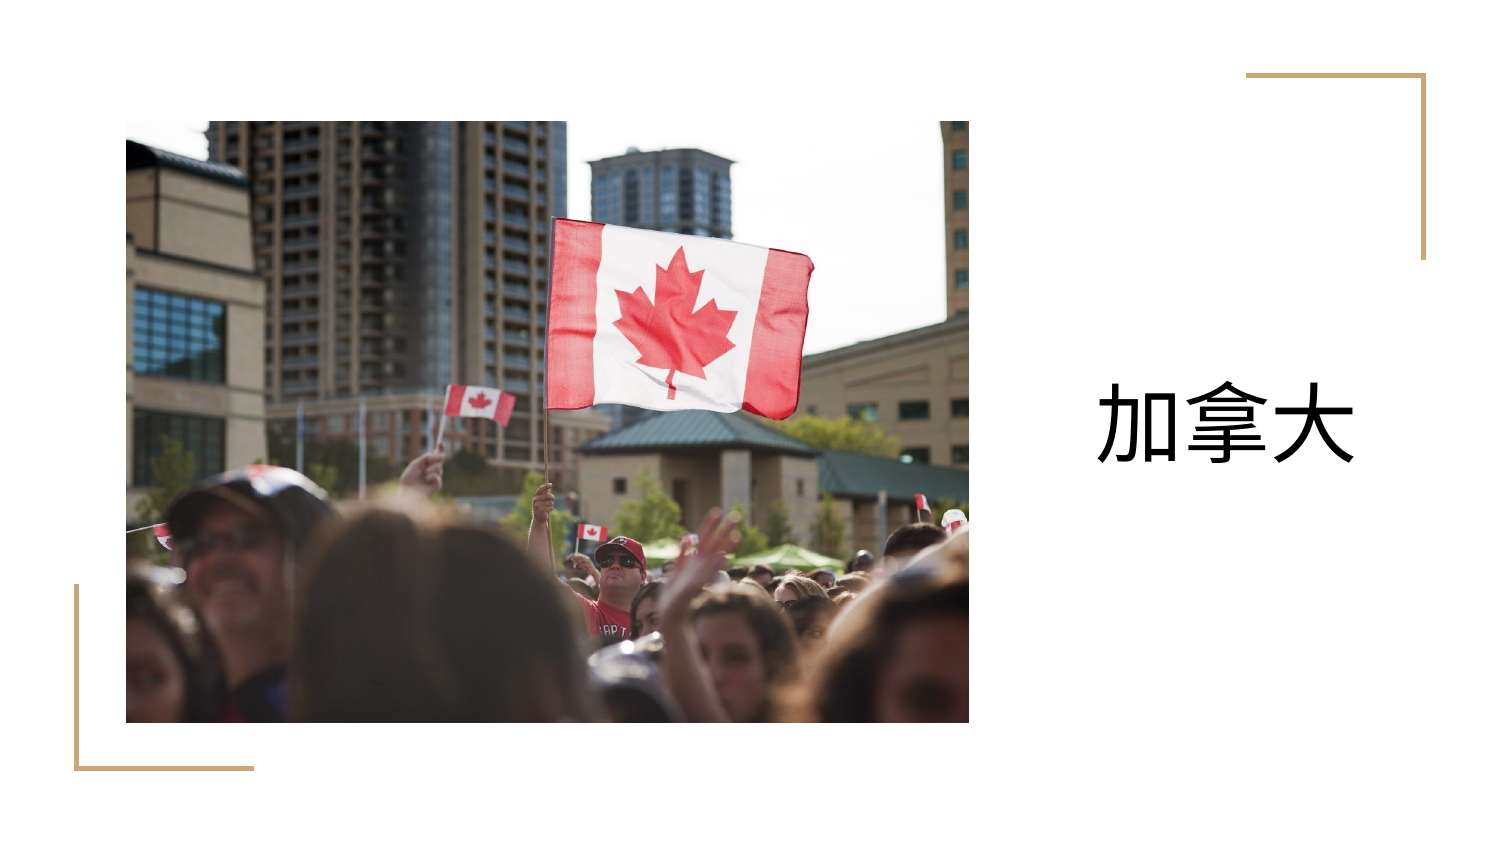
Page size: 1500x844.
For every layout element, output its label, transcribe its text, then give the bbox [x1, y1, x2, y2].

picture [126, 121, 969, 723]
title 加拿大 [969, 296, 1374, 548]
